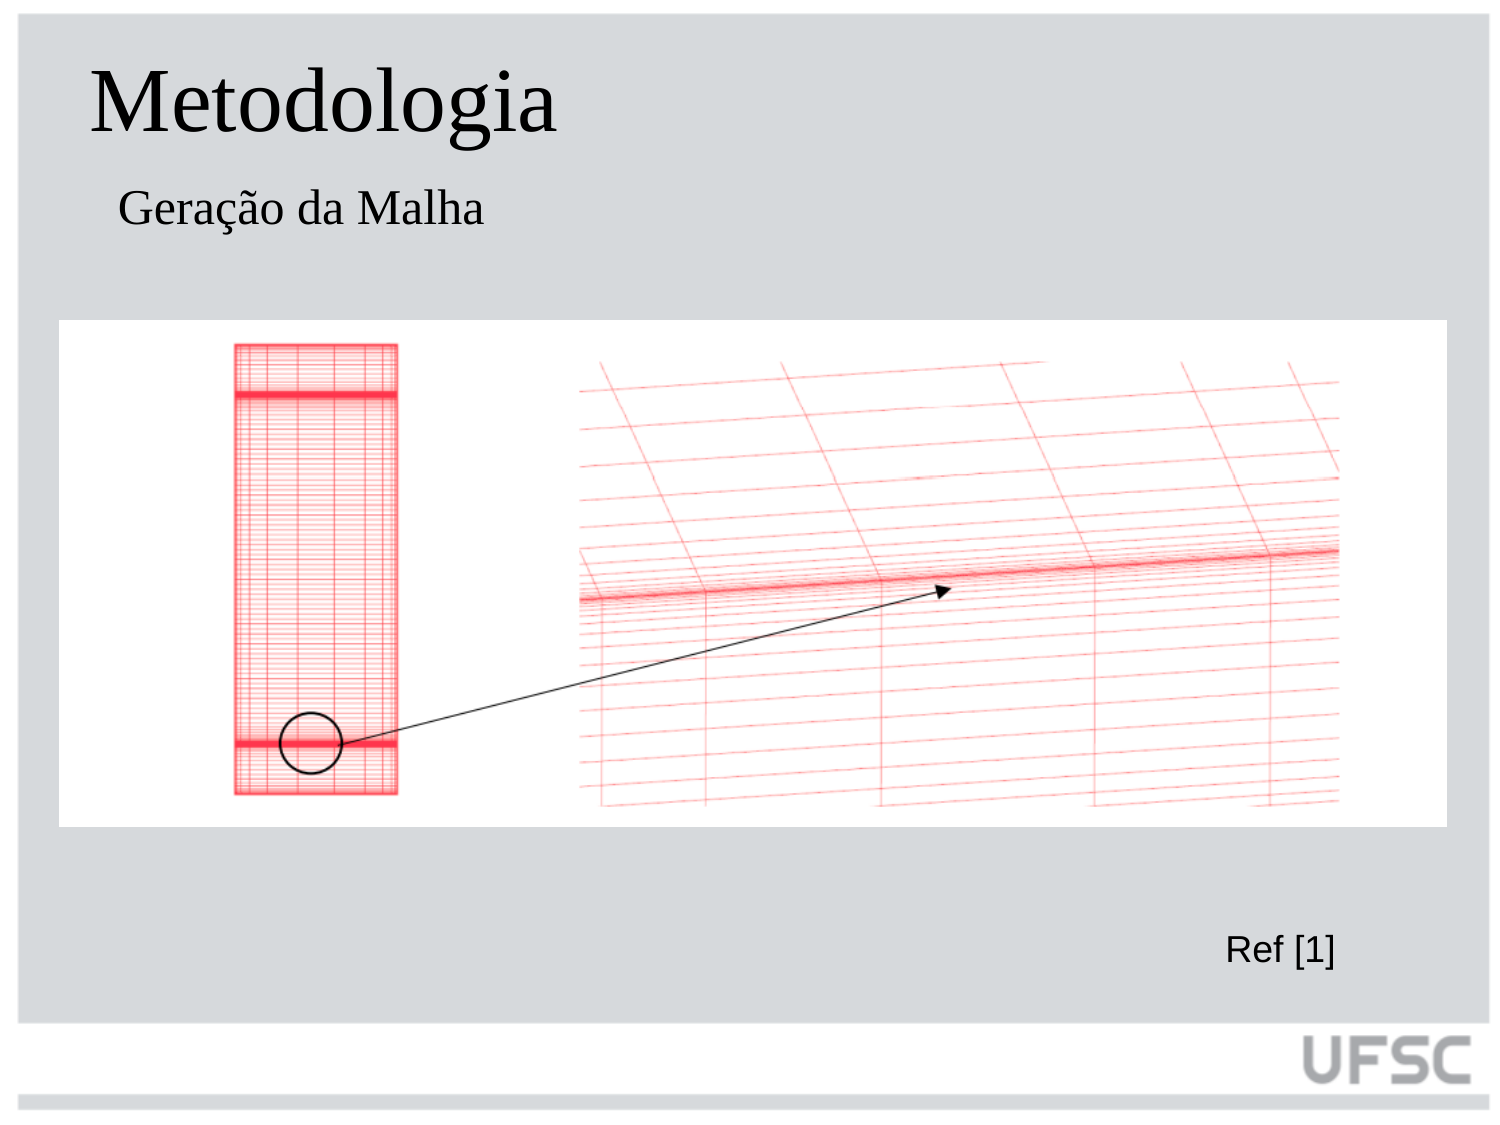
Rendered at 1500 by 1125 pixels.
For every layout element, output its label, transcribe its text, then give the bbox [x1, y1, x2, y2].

text_box Geração da Malha [103, 166, 739, 238]
text_box Ref [1] [1210, 917, 1351, 975]
title Metodologia [75, 44, 1425, 233]
picture [0, 0, 1500, 1125]
